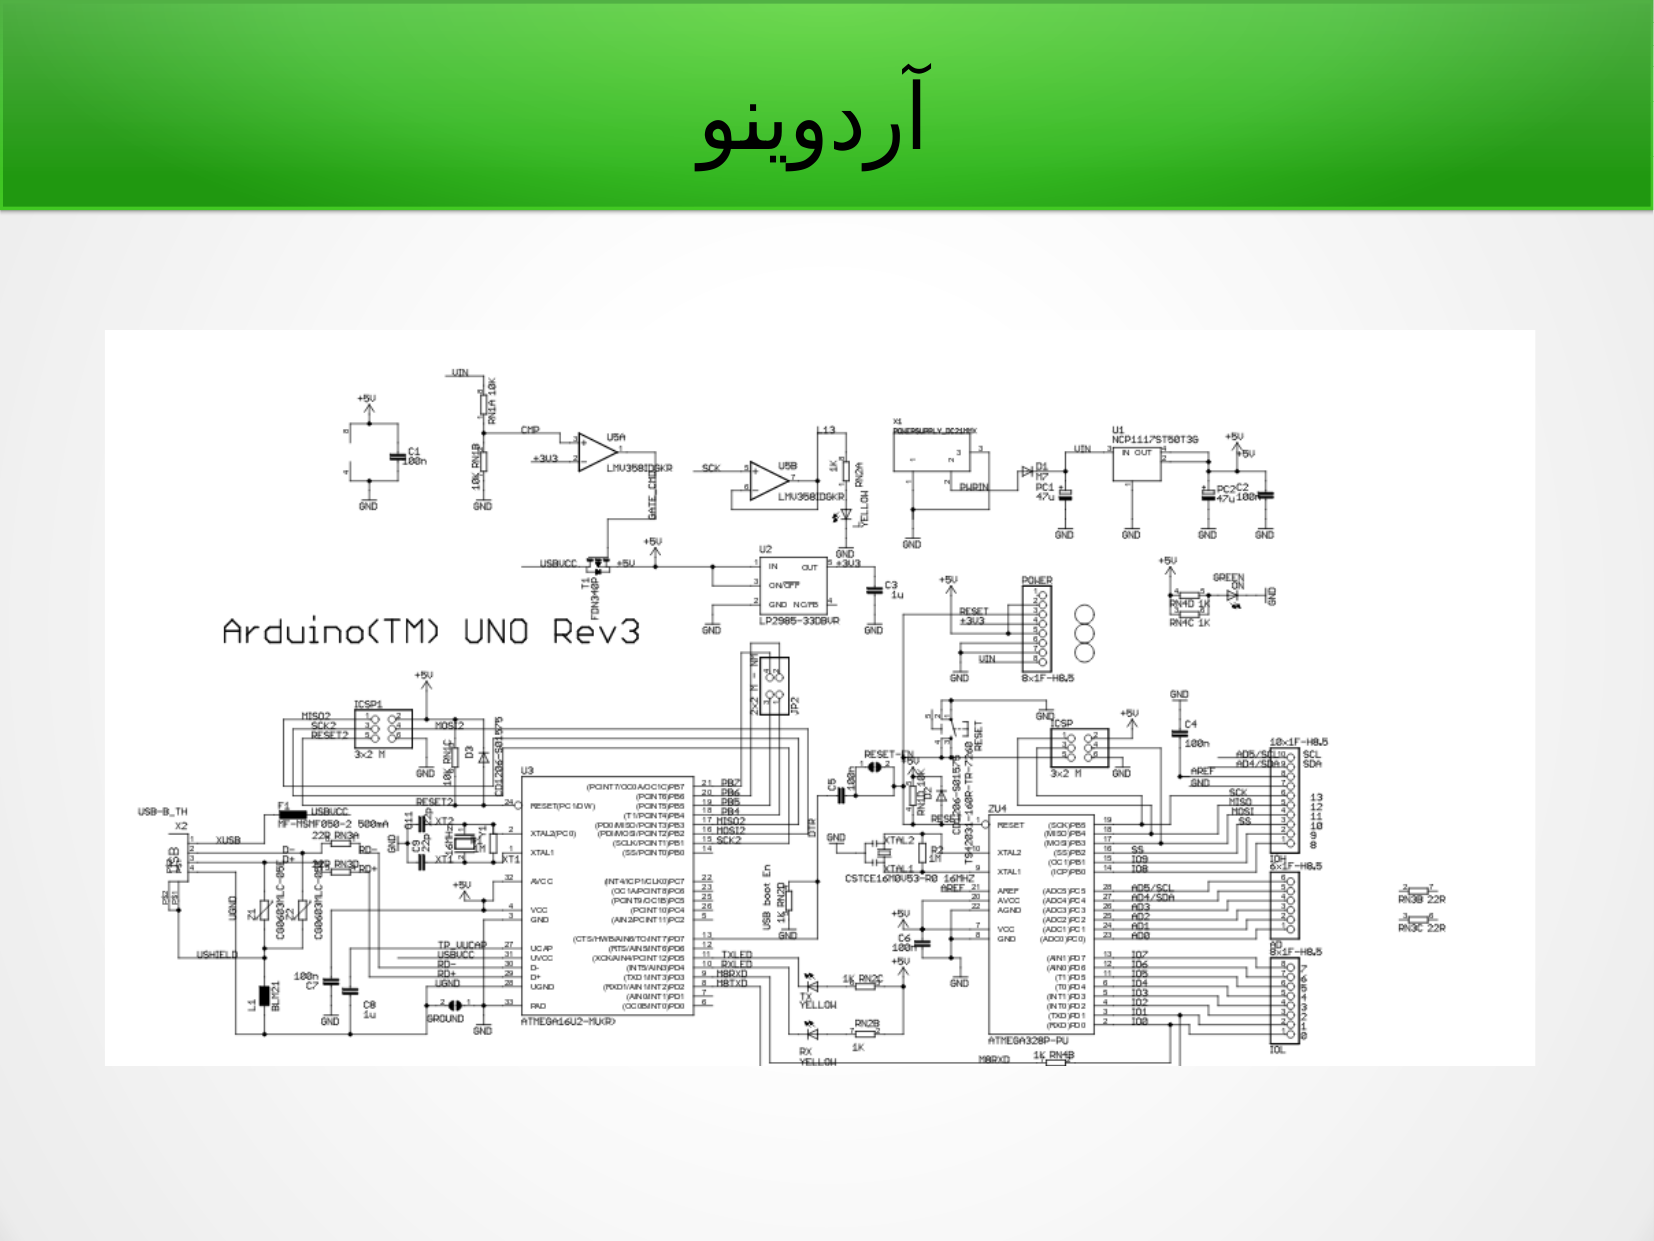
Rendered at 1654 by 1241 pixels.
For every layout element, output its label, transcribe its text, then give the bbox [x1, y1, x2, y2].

picture [104, 330, 1536, 1066]
title آردوینو [82, 47, 1571, 189]
